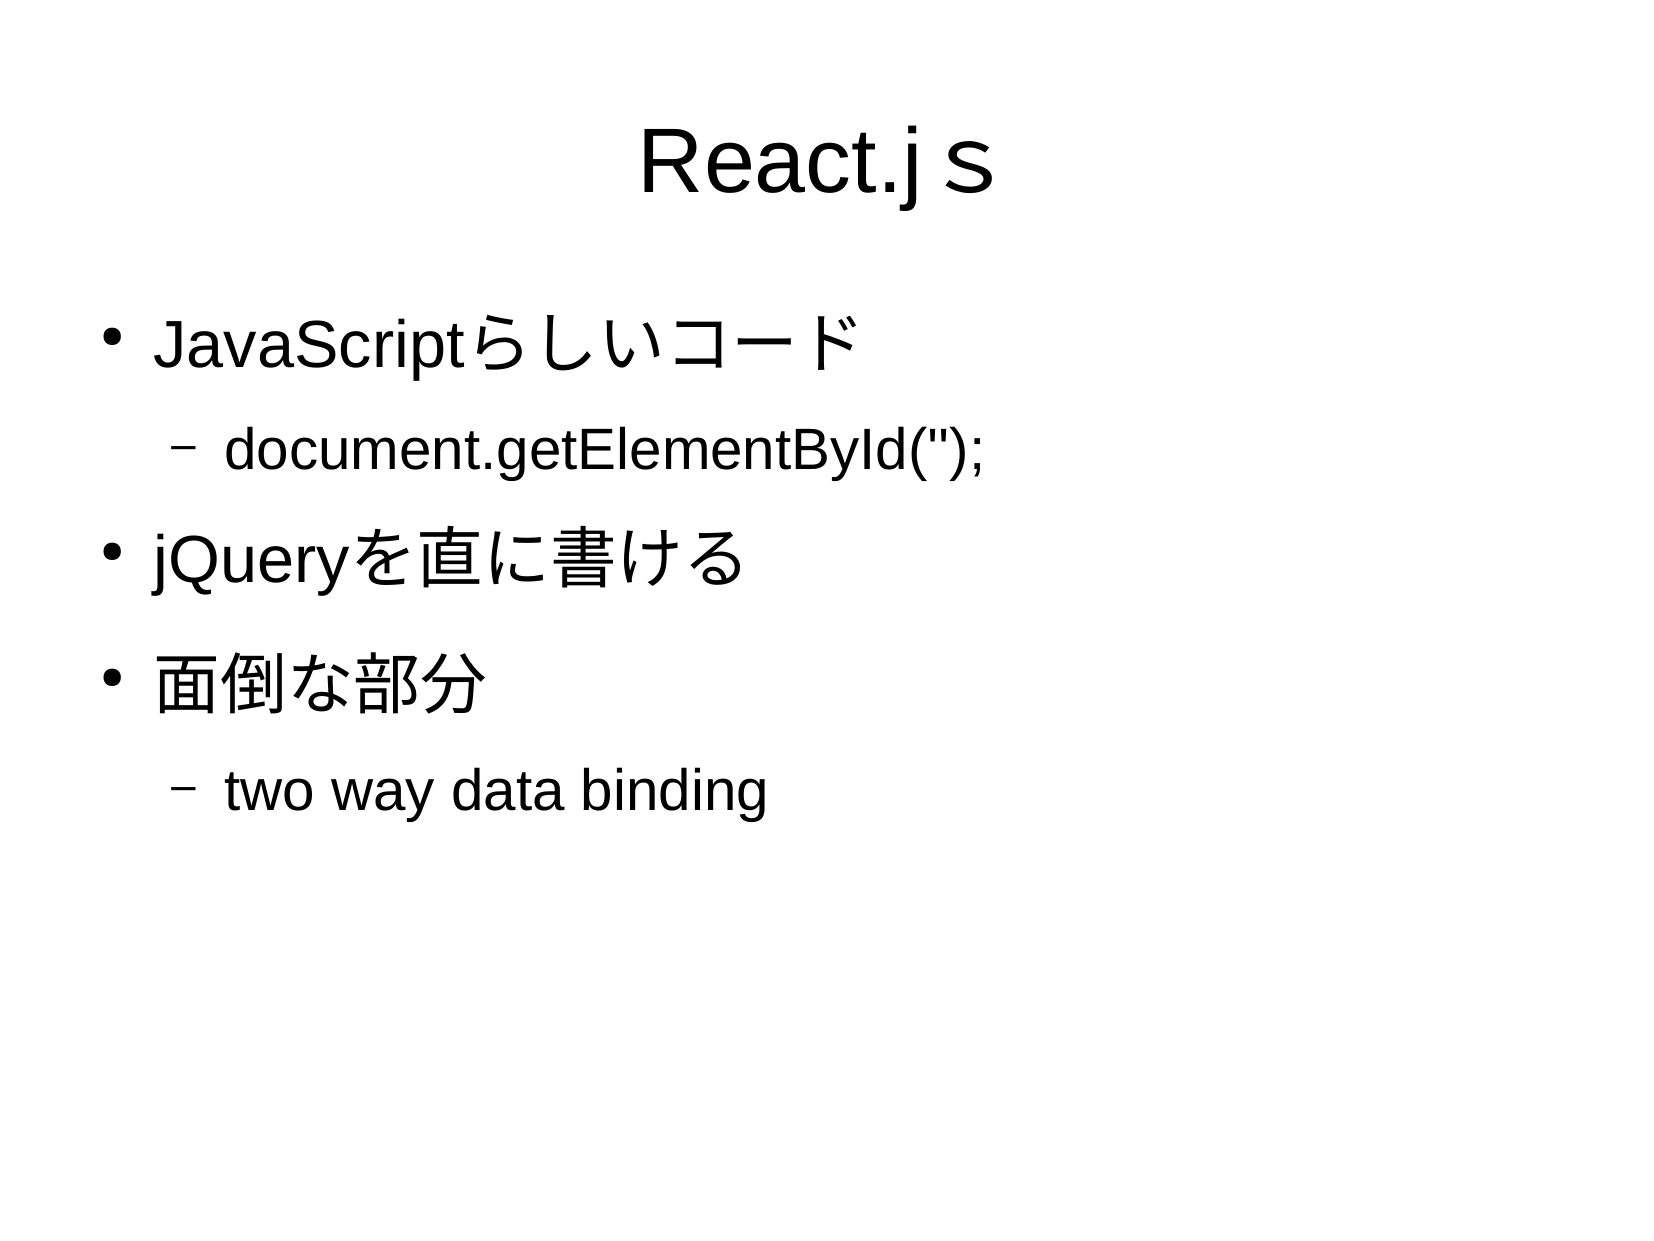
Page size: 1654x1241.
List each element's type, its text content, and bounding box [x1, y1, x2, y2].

list JavaScriptらしいコード document.getElementById(''); jQueryを直に書ける 面倒な部分 two way data binding [82, 290, 1571, 1010]
title React.jｓ [82, 49, 1571, 257]
